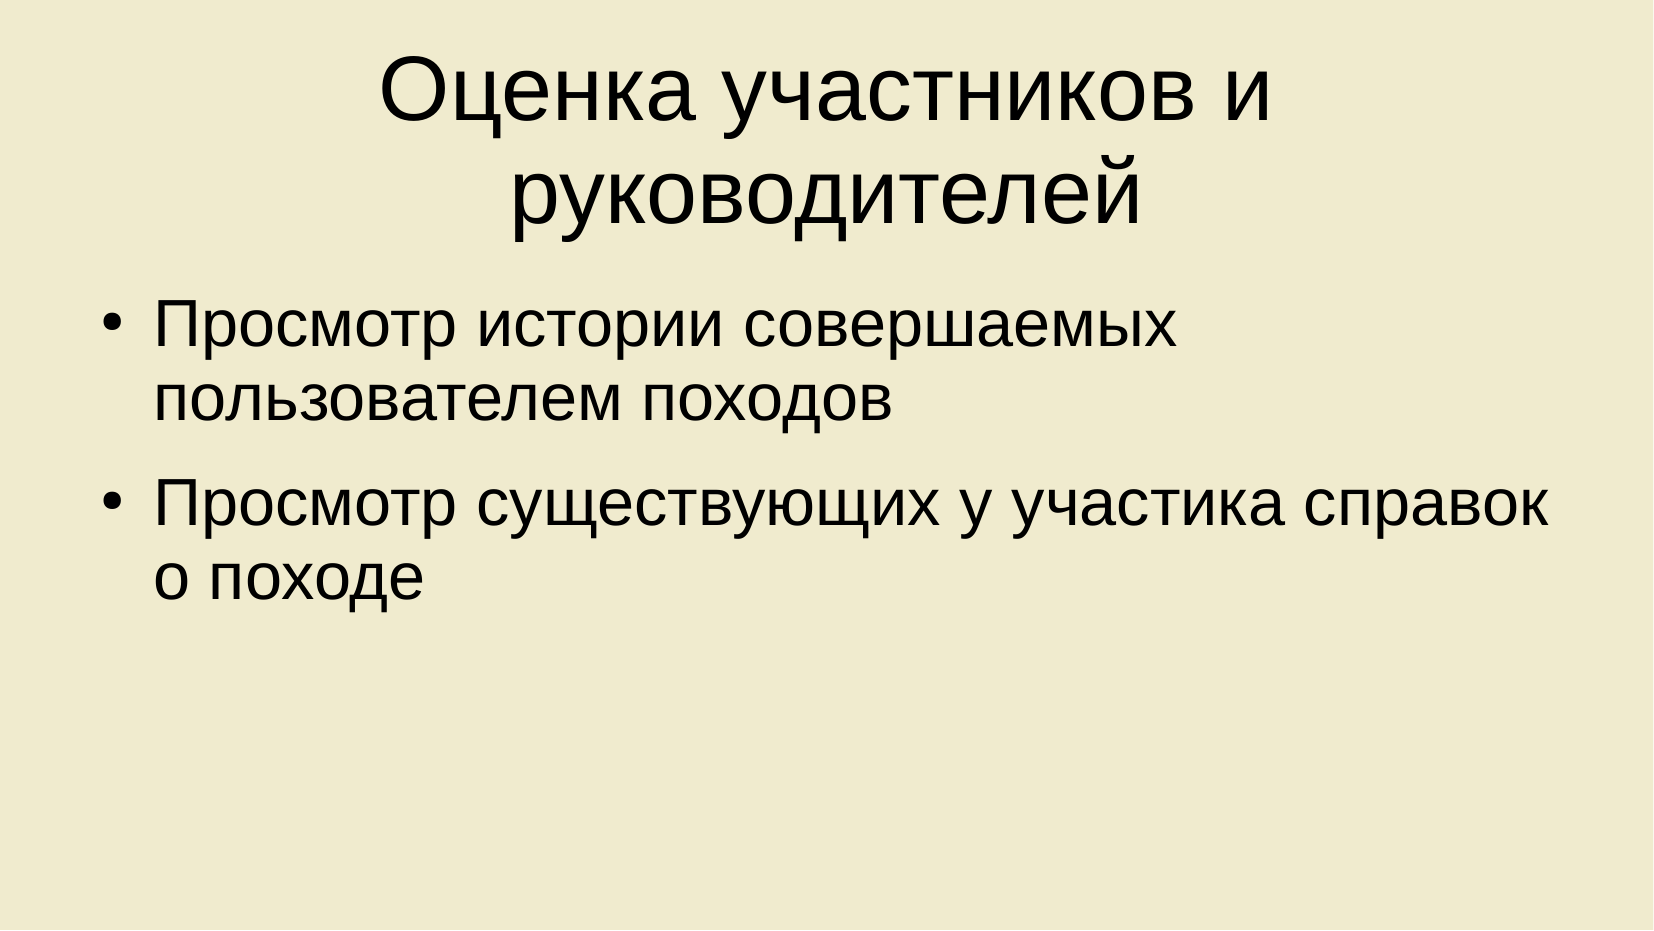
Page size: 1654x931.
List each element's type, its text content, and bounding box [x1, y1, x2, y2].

list Просмотр истории совершаемых пользователем походов Просмотр существующих у участика справок о походе [82, 285, 1571, 826]
title Оценка участников и руководителей [82, 37, 1571, 243]
